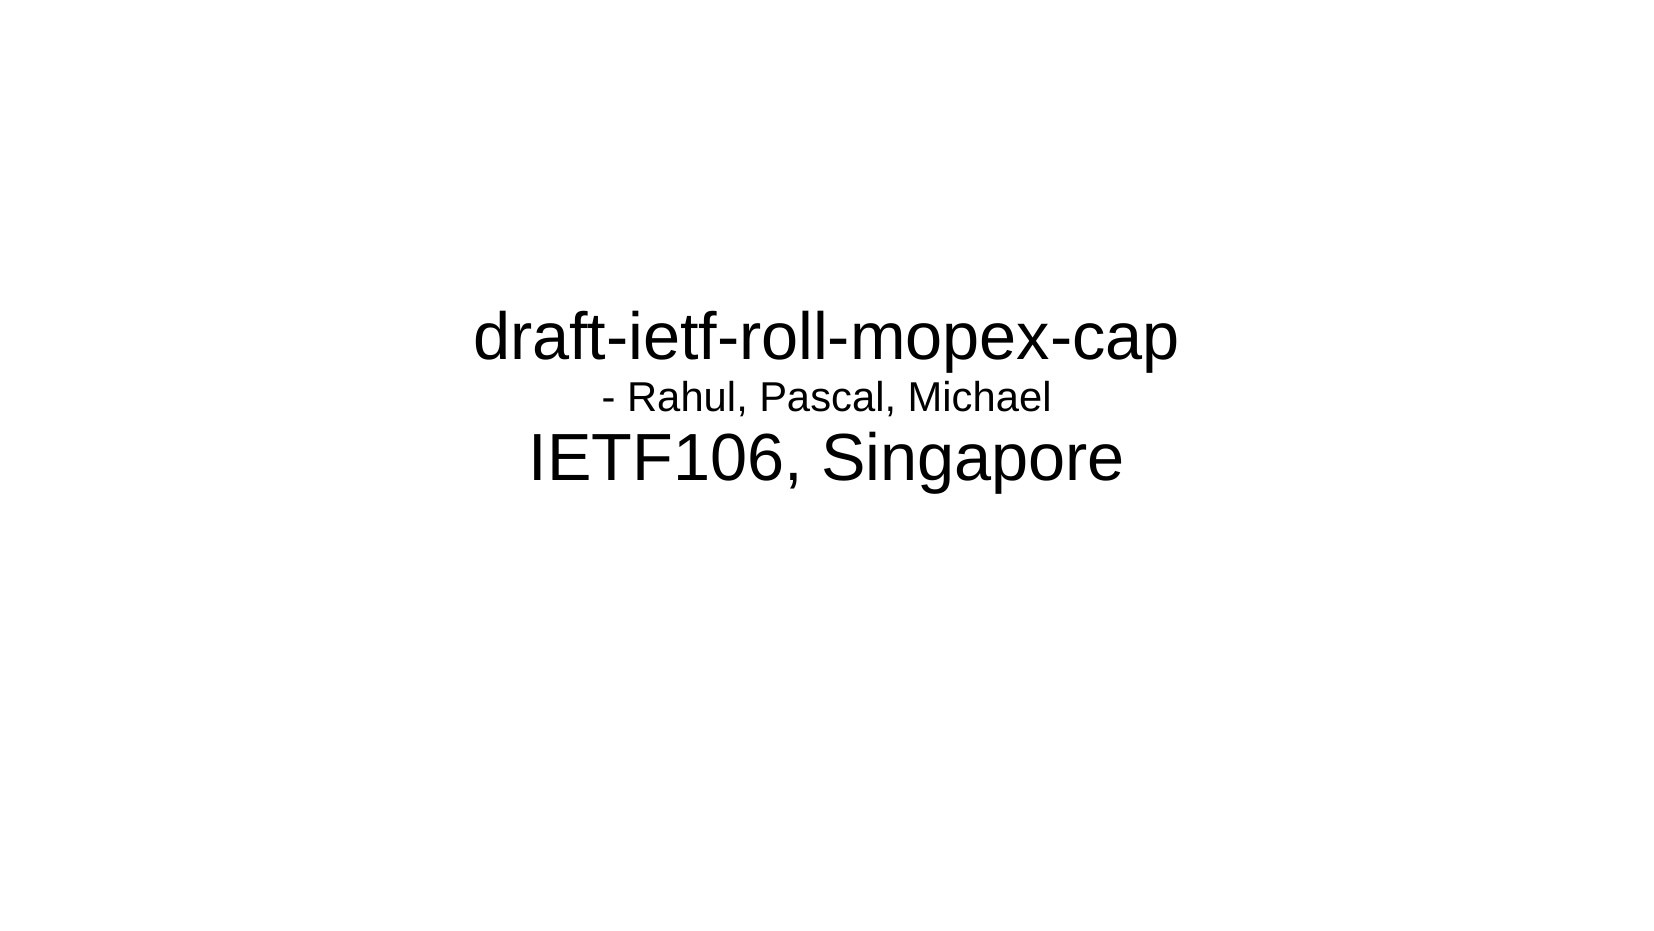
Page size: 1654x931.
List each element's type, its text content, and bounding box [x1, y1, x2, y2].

subtitle draft-ietf-roll-mopex-cap - Rahul, Pascal, Michael IETF106, Singapore [82, 37, 1571, 757]
